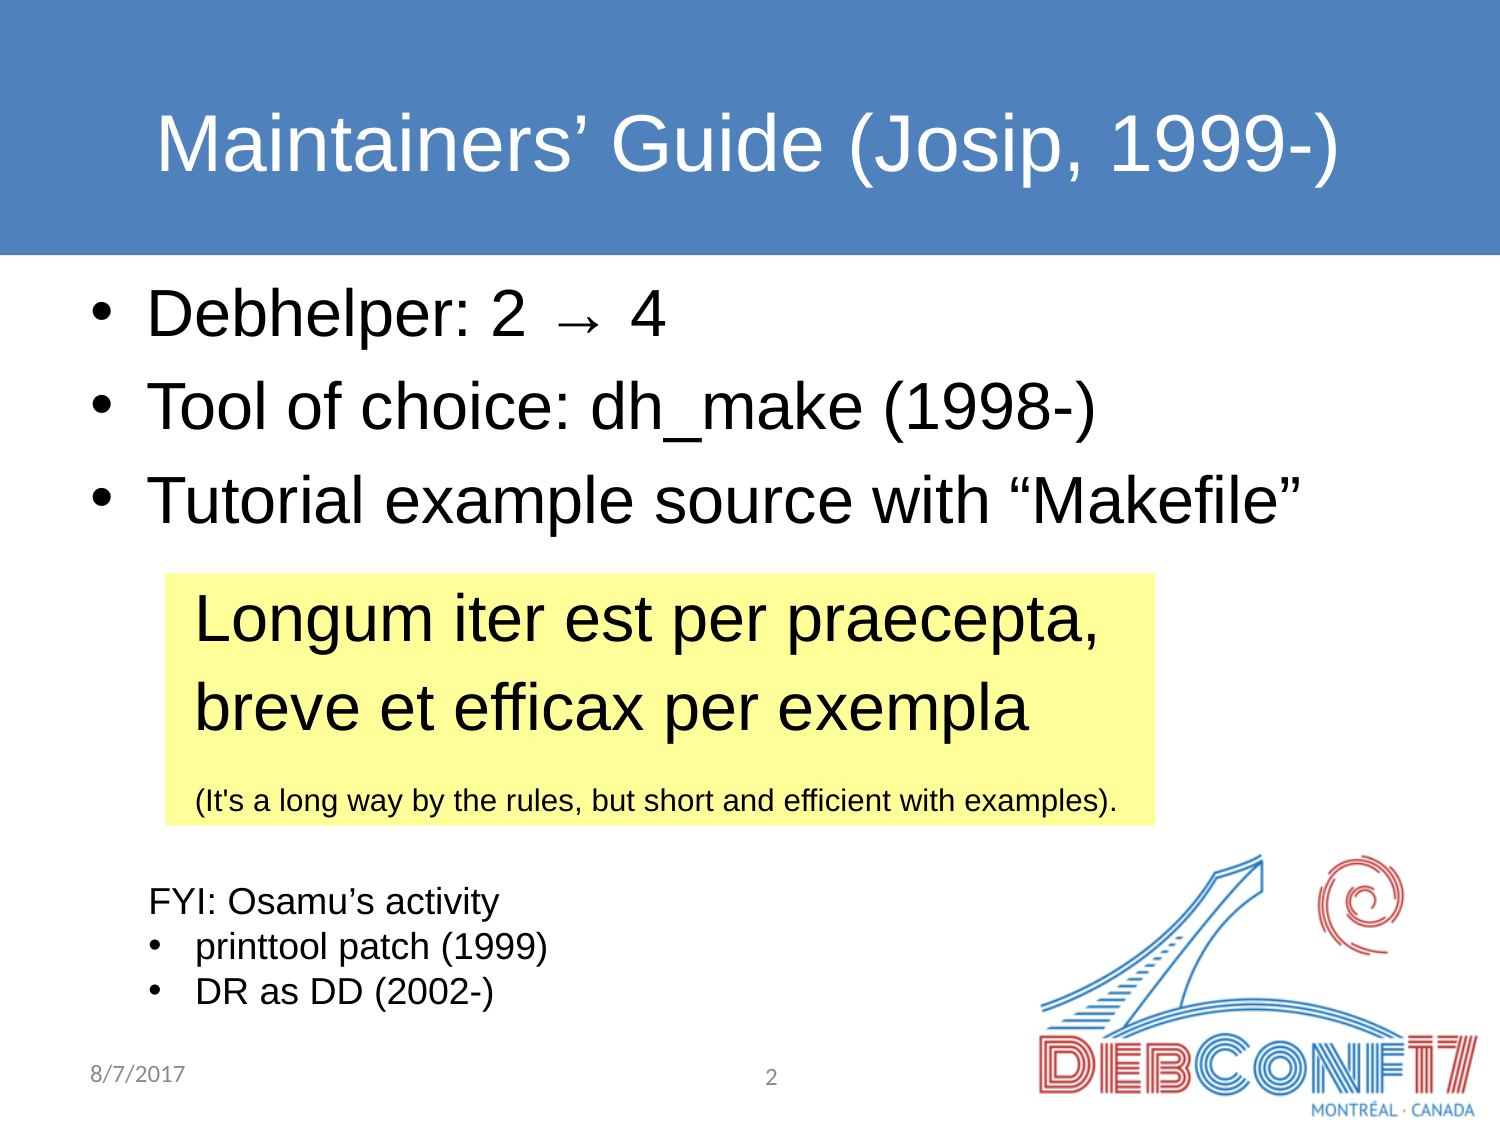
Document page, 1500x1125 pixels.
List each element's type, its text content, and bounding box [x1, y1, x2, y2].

slide_number 8/7/2017 [75, 1042, 425, 1103]
list Debhelper: 2 → 4 Tool of choice: dh_make (1998-) Tutorial example source with “Makefile” [75, 262, 1425, 1005]
text_box FYI: Osamu’s activity printtool patch (1999) DR as DD (2002-) [133, 869, 564, 1020]
text_box Longum iter est per praecepta, breve et efficax per exempla (It's a long way by the rules, but short and efficient with examples). [165, 573, 1156, 826]
title Maintainers’ Guide (Josip, 1999-) [75, 45, 1425, 233]
picture [999, 806, 1500, 1125]
slide_number 19 [442, 1045, 793, 1106]
